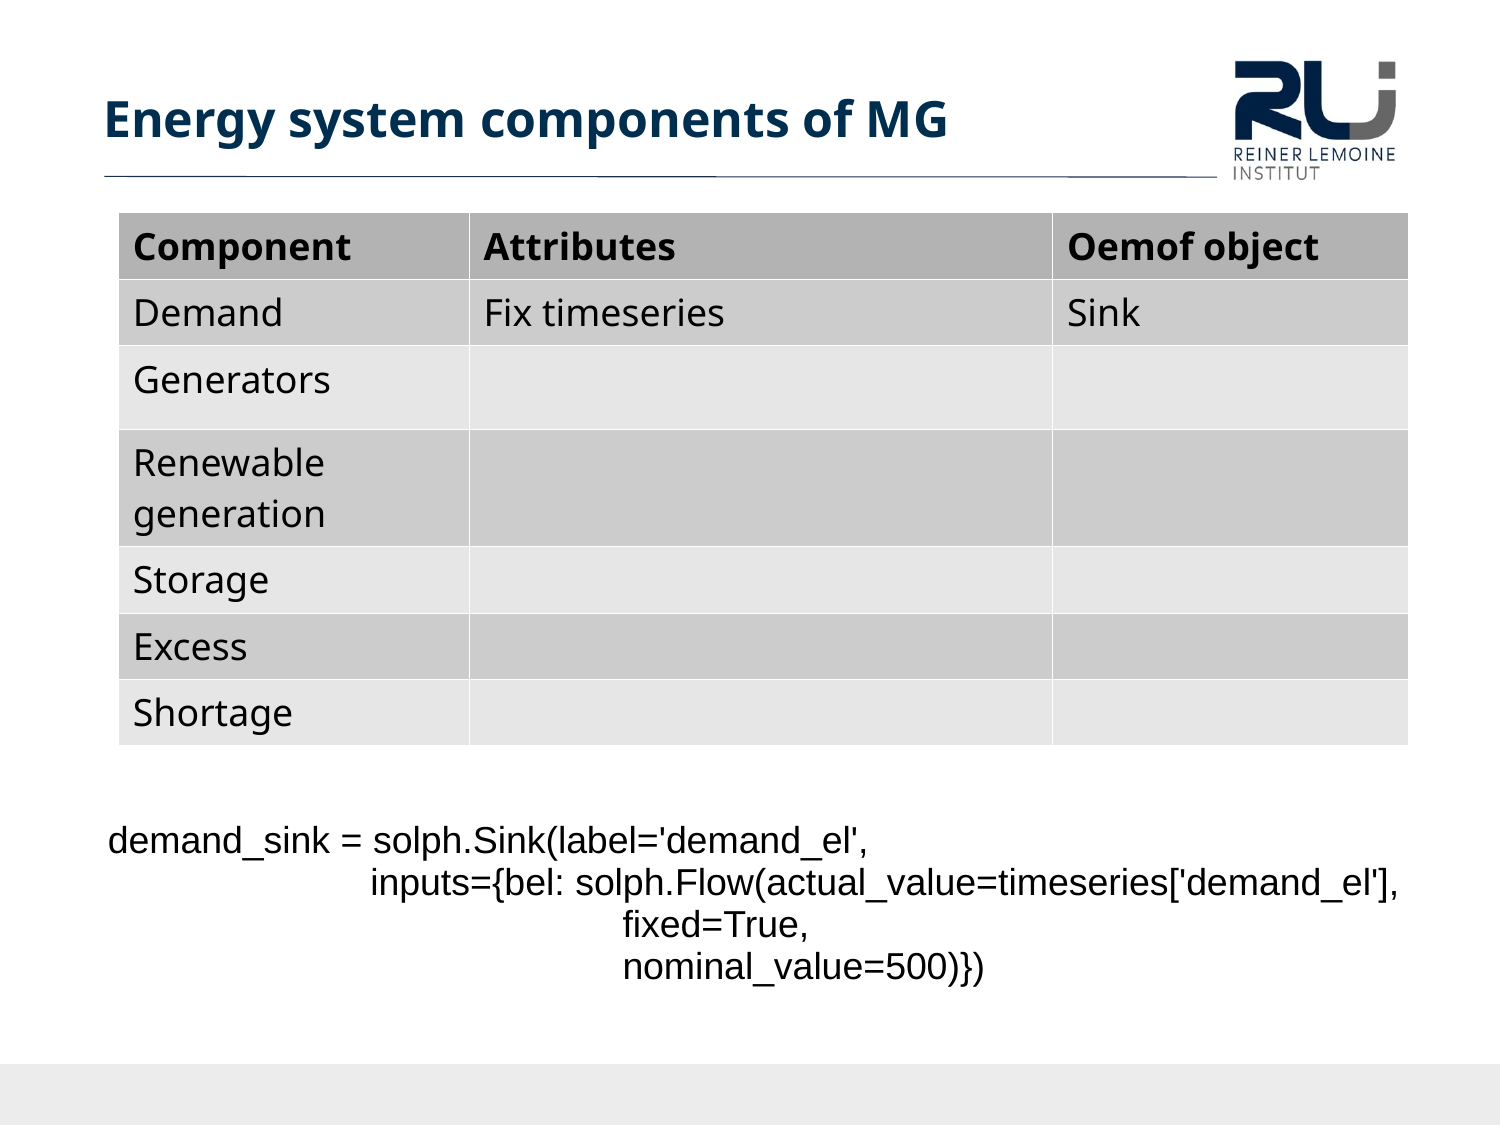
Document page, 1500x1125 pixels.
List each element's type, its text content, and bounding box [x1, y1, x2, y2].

table_cell [470, 680, 1052, 745]
table_cell Renewable generation [119, 430, 469, 546]
table_cell Generators [119, 346, 469, 429]
table_header Oemof object [1053, 213, 1408, 279]
table_cell [1053, 430, 1408, 546]
table_cell Sink [1053, 280, 1408, 345]
table_cell [470, 547, 1052, 613]
table_cell [1053, 614, 1408, 679]
text_box Energy system components of MG [103, 57, 1397, 177]
table_cell Demand [119, 280, 469, 345]
table_cell Storage [119, 547, 469, 613]
table_cell Shortage [119, 680, 469, 745]
table_header Attributes [470, 213, 1052, 279]
table_cell [1053, 547, 1408, 613]
table_cell [470, 346, 1052, 429]
table_cell [470, 614, 1052, 679]
text_box demand_sink = solph.Sink(label='demand_el', inputs={bel: solph.Flow(actual_value=timeseries['demand_el'], fixed=True, nominal_value=500)}) [93, 812, 1415, 1038]
table_cell [470, 430, 1052, 546]
table_cell Excess [119, 614, 469, 679]
table_cell [1053, 680, 1408, 745]
table_header Component [119, 213, 469, 279]
picture [1233, 177, 1397, 181]
table_cell Fix timeseries [470, 280, 1052, 345]
table_cell [1053, 346, 1408, 429]
